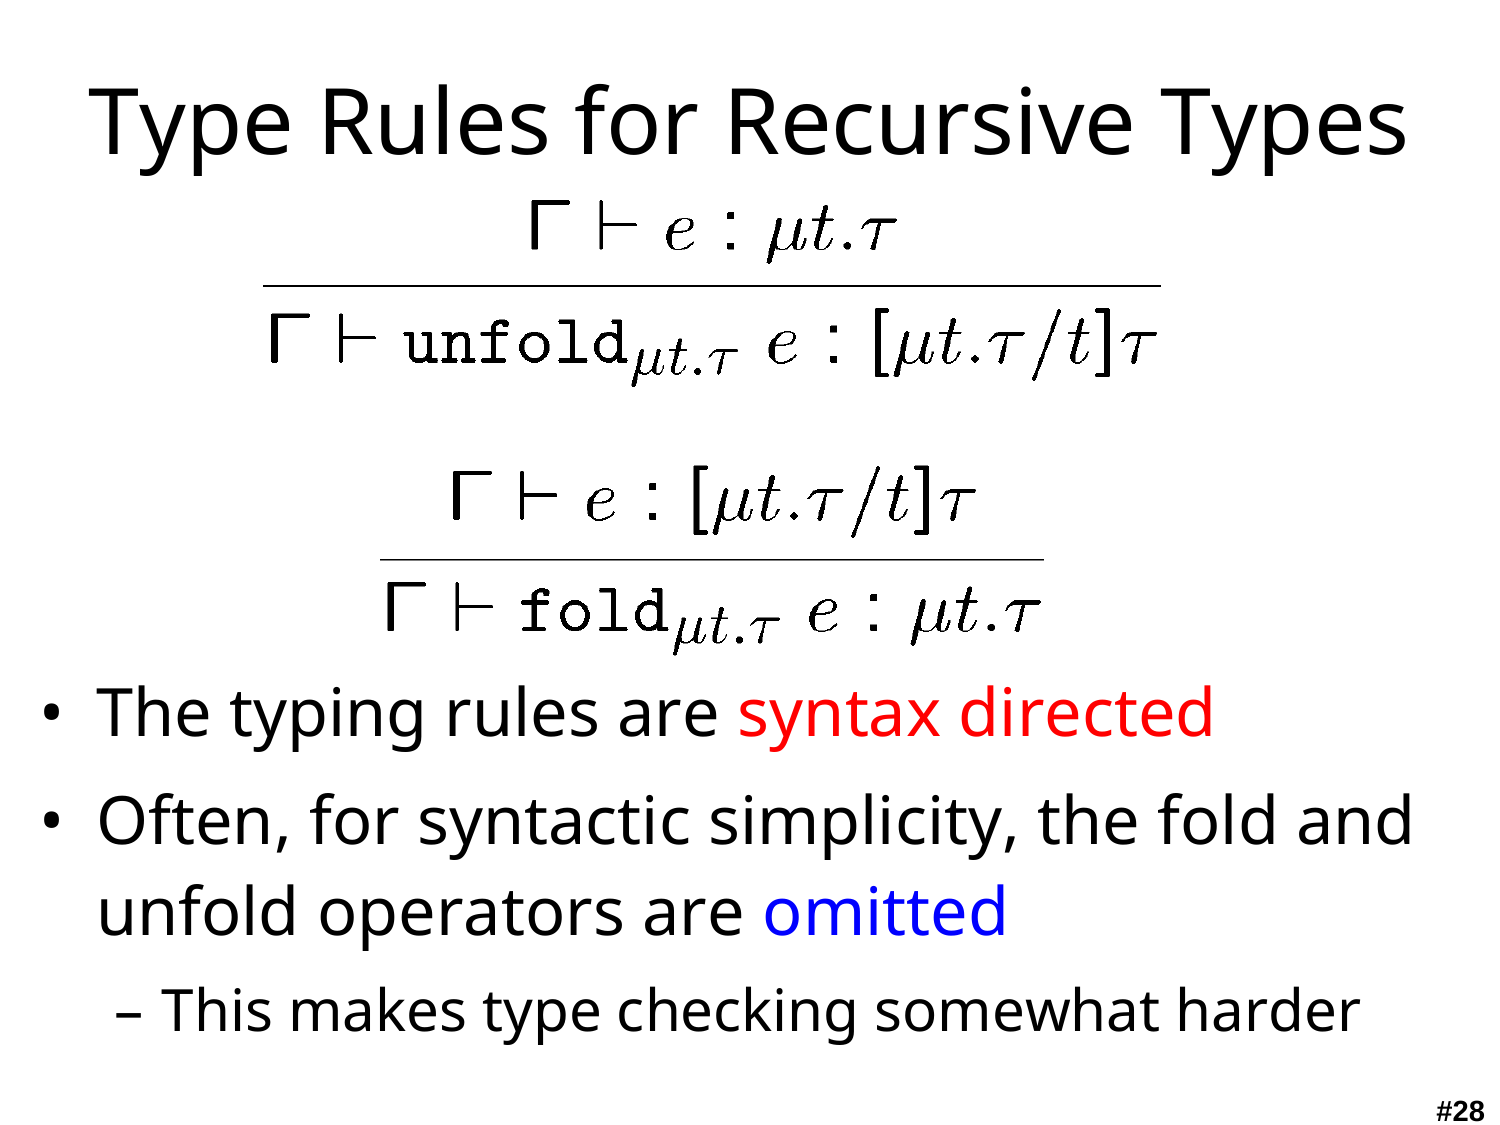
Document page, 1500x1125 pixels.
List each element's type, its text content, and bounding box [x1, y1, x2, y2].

list The typing rules are syntax directed Often, for syntactic simplicity, the fold and unfold operators are omitted This makes type checking somewhat harder [24, 657, 1476, 1038]
title Type Rules for Recursive Types [24, 24, 1476, 213]
picture [262, 199, 1163, 656]
